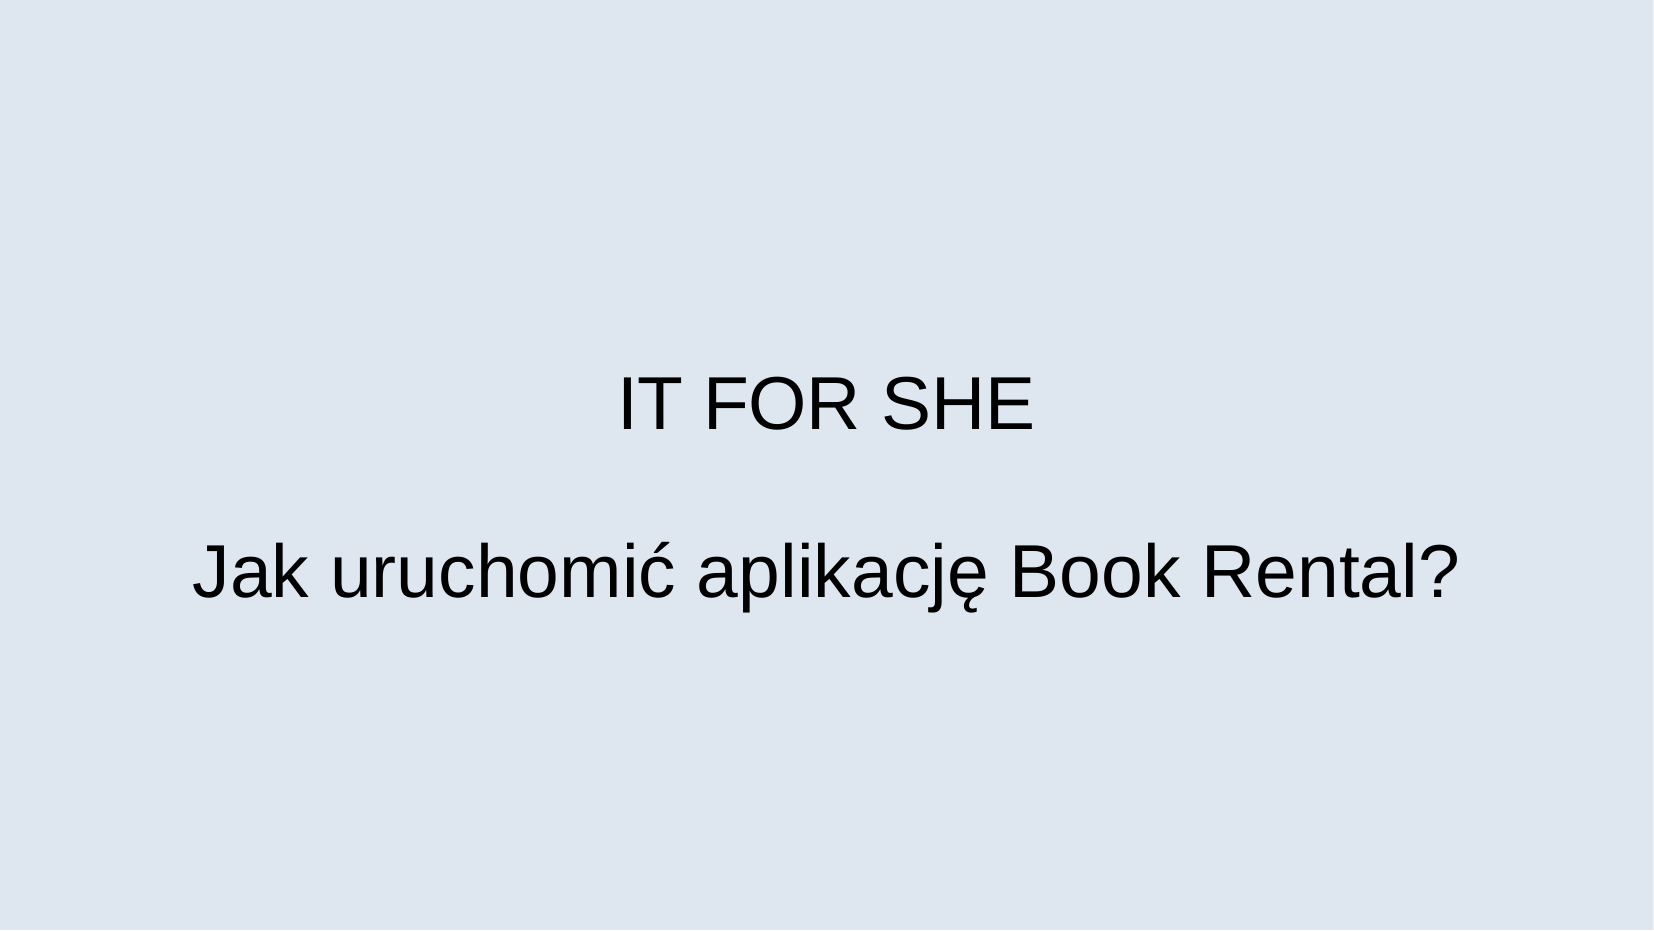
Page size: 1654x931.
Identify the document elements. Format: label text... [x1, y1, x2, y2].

subtitle IT FOR SHE Jak uruchomić aplikację Book Rental? [82, 217, 1571, 758]
